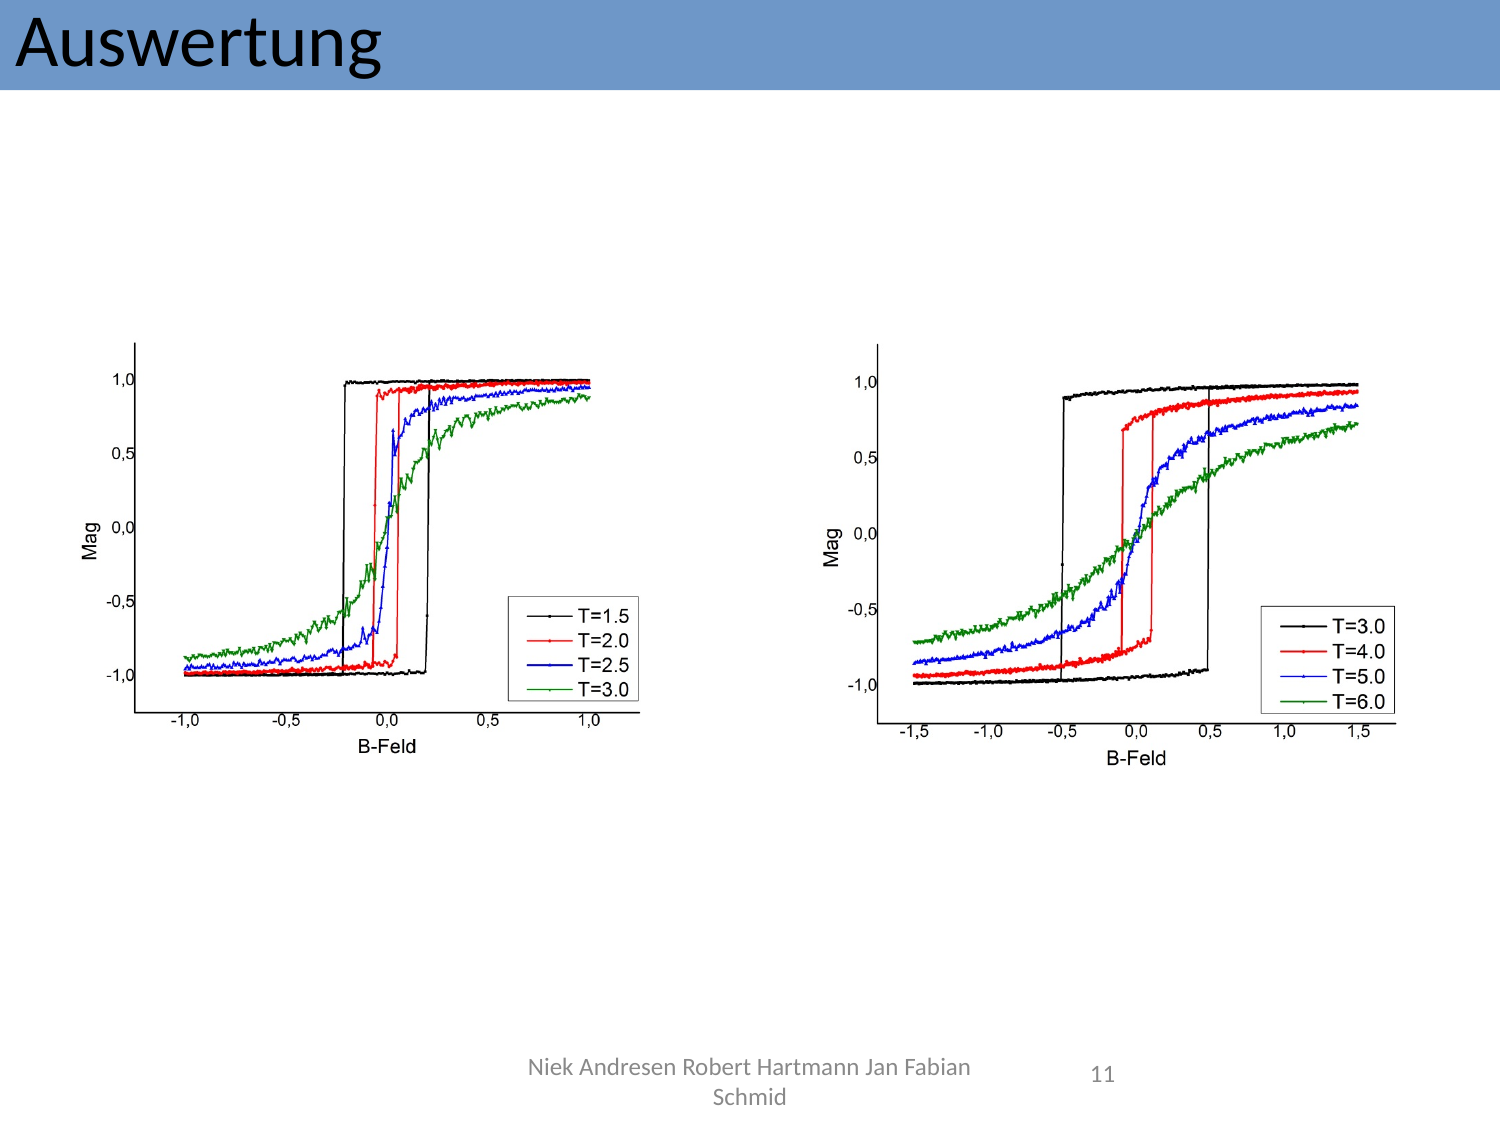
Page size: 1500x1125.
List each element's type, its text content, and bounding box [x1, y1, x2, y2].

text_box Niek Andresen Robert Hartmann Jan Fabian Schmid [512, 1042, 988, 1103]
text_box Auswertung [0, 0, 1500, 91]
text_box 11 [1074, 1042, 1426, 1103]
picture [2, 284, 1500, 811]
